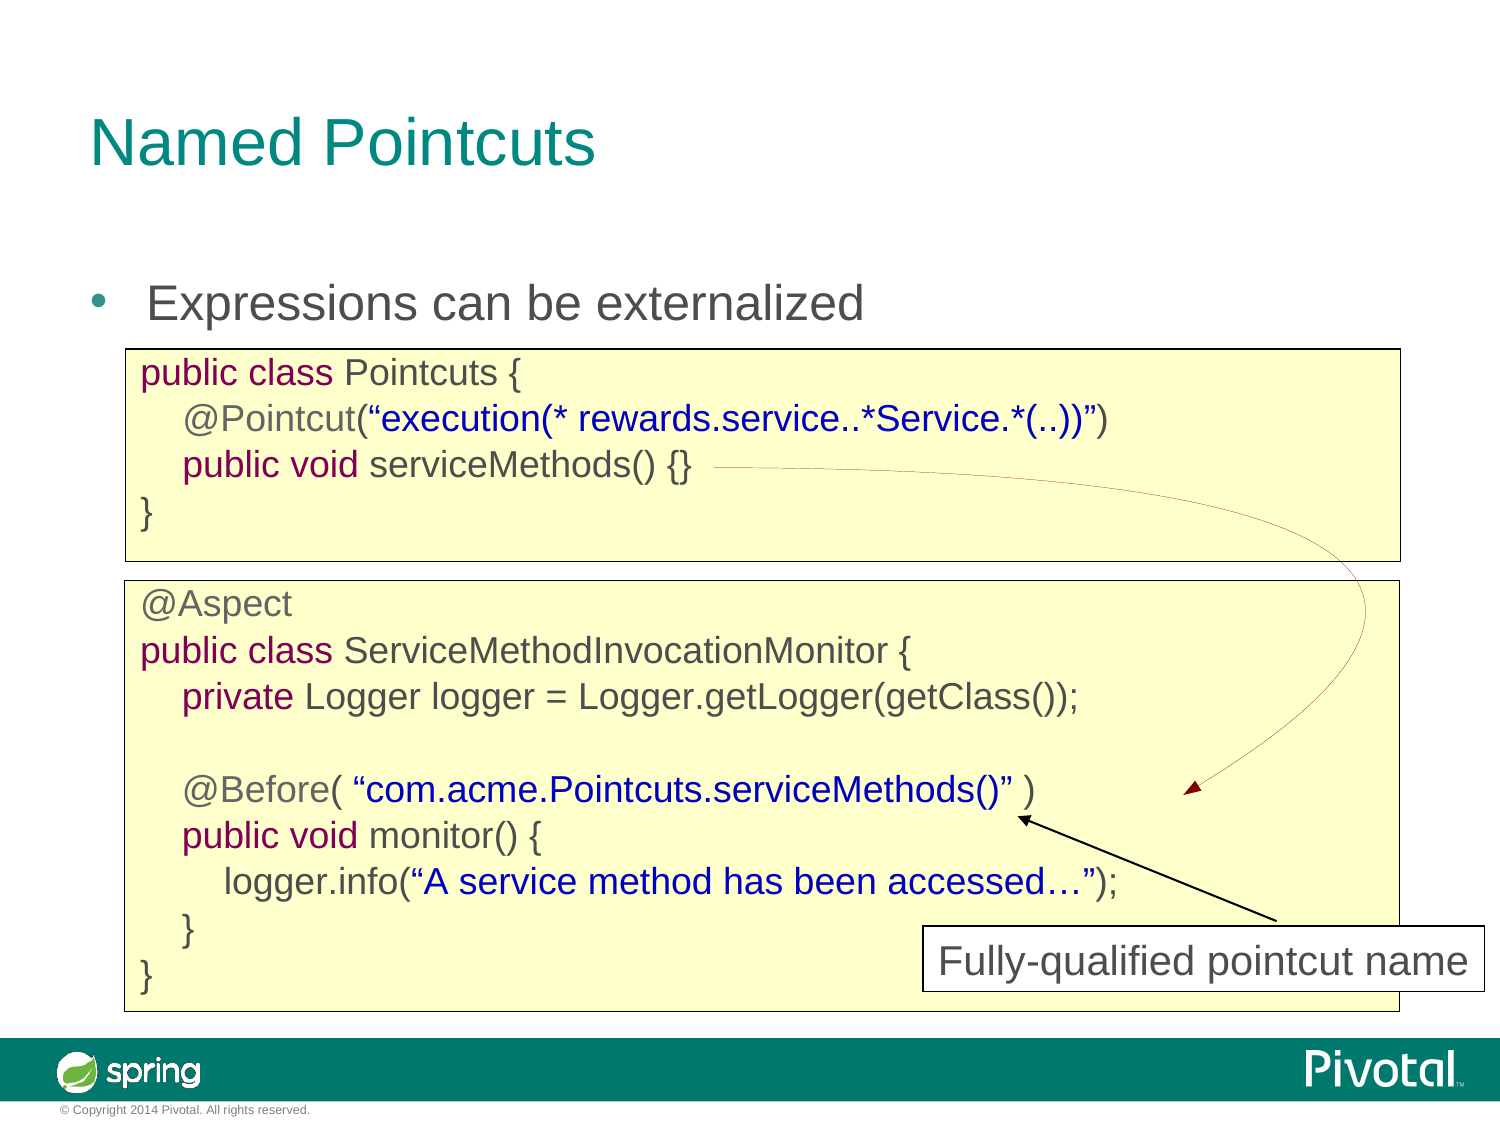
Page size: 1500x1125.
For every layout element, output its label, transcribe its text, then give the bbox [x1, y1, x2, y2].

picture [1306, 1050, 1464, 1087]
list Expressions can be externalized [75, 262, 1426, 1005]
list public class Pointcuts { @Pointcut(“execution(* rewards.service..*Service.*(..))”) public void serviceMethods() {} } [125, 349, 1401, 562]
title Named Pointcuts [75, 45, 1426, 233]
picture [32, 1041, 210, 1103]
list @Aspect public class ServiceMethodInvocationMonitor { private Logger logger = Logger.getLogger(getClass()); @Before( “com.acme.Pointcuts.serviceMethods()” ) public void monitor() { logger.info(“A service method has been accessed…”); } } [124, 580, 1400, 1012]
text_box Fully-qualified pointcut name [923, 926, 1485, 992]
